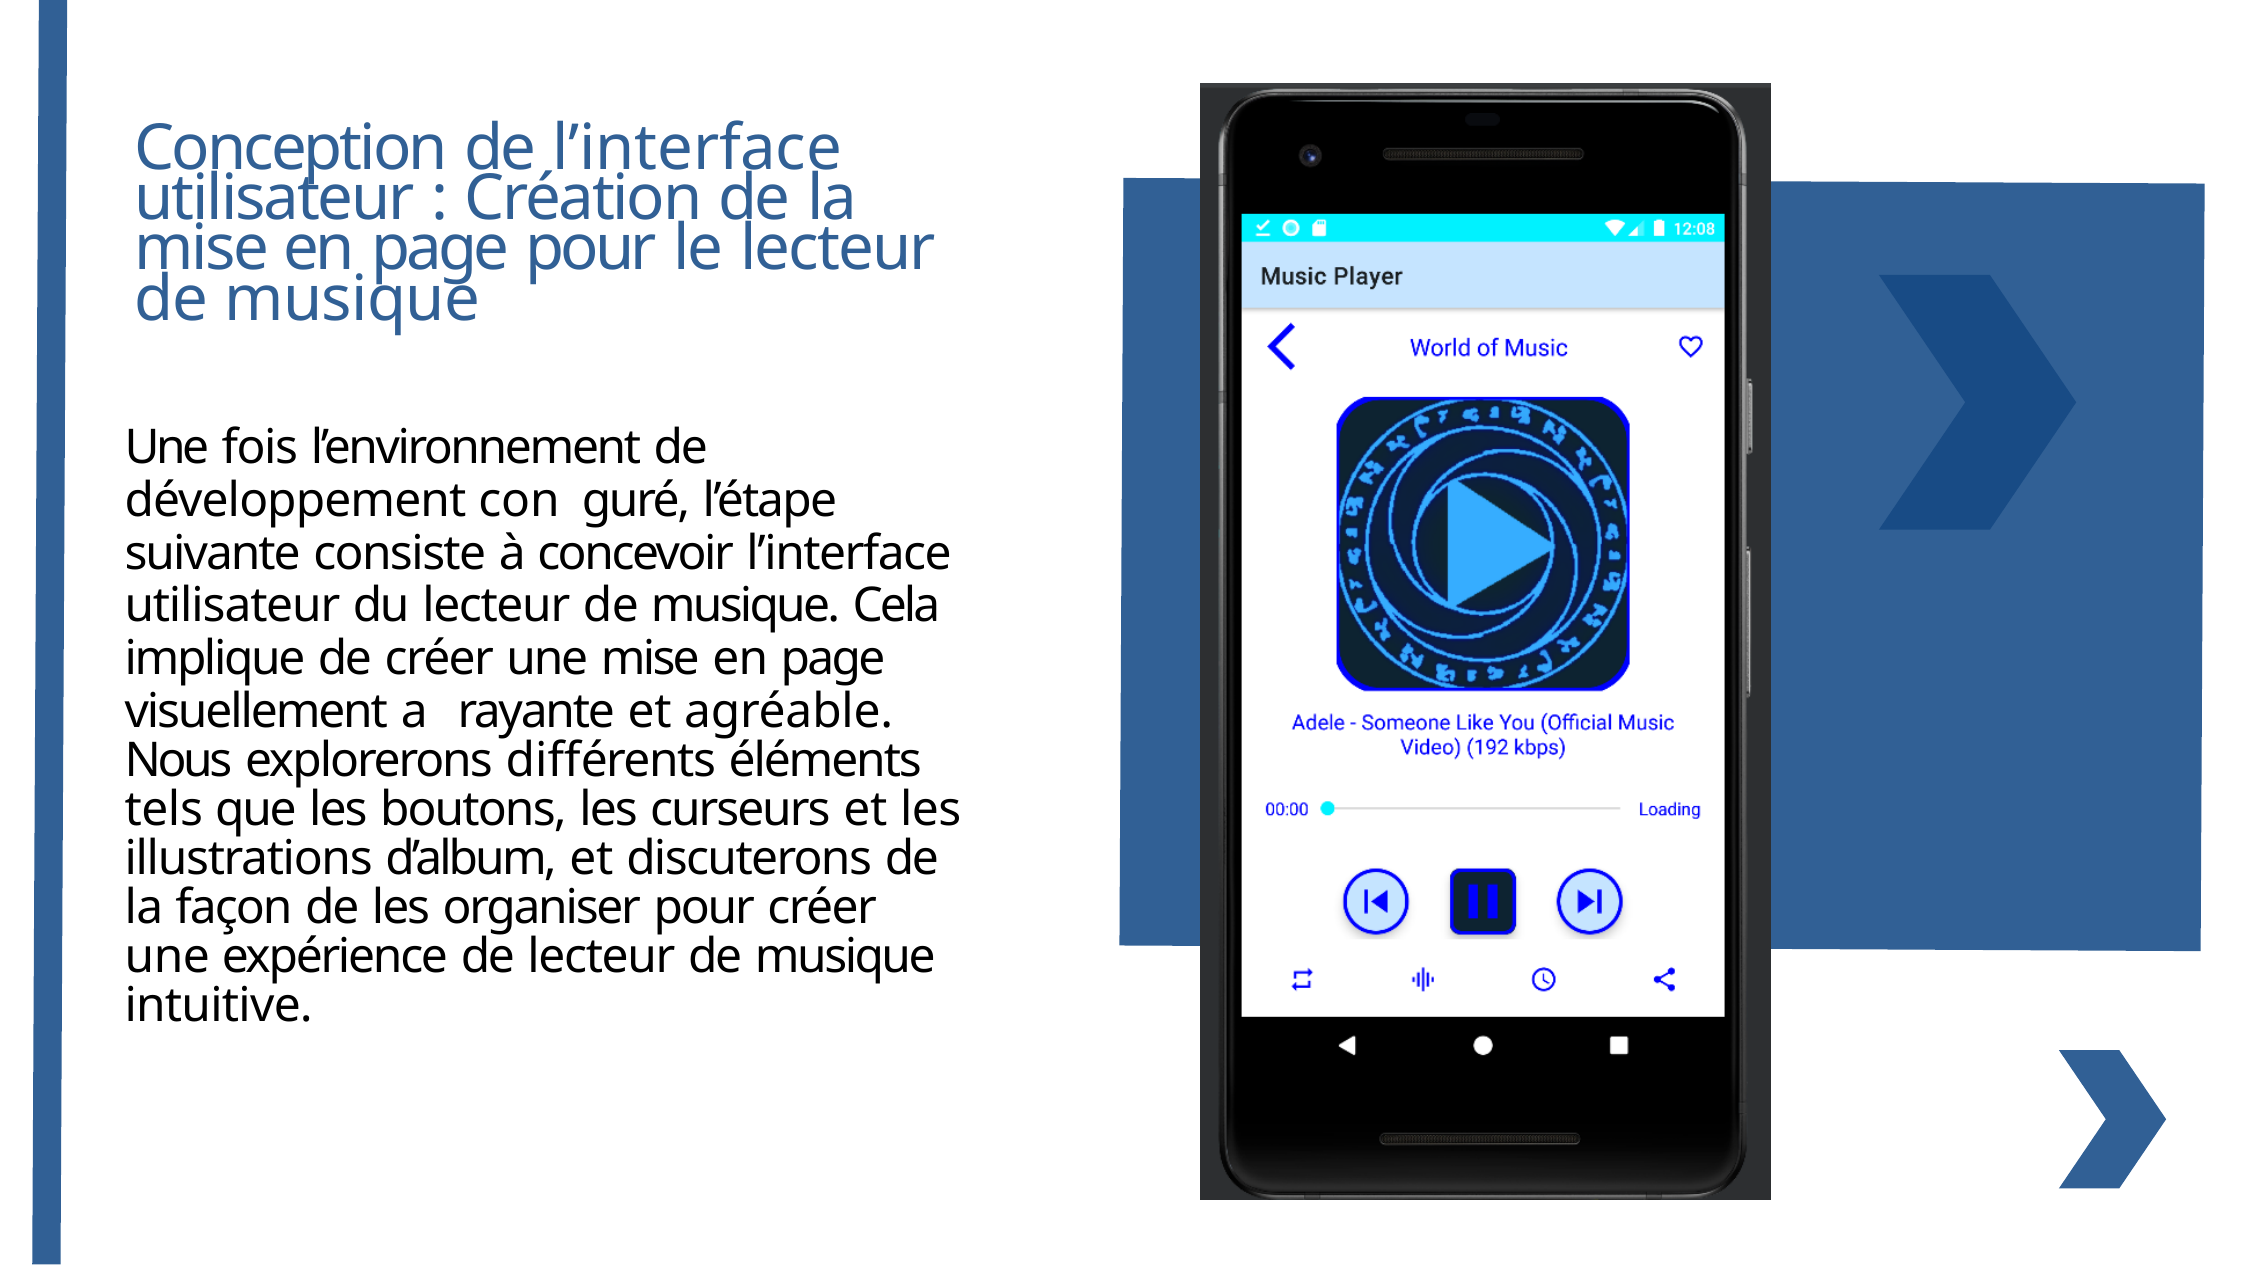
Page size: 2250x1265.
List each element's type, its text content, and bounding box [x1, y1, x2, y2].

text_box [32, 0, 68, 1265]
text_box [1878, 274, 2077, 530]
title Conception de l’interface utilisateur : Création de la mise en page pour le lecteur de musique [132, 101, 1002, 341]
text_box Une fois l’environnement de développement con guré, l’étape suivante consiste à concevoir l’interface utilisateur du lecteur de musique. Cela implique de créer une mise en page visuellement a rayante et agréable. Nous explorerons différents éléments tels que les boutons, les curseurs et les illustrations d’album, et discuterons de la façon de les organiser pour créer une expérience de lecteur de musique intuitive. [122, 412, 976, 1032]
picture [1200, 83, 1771, 1201]
